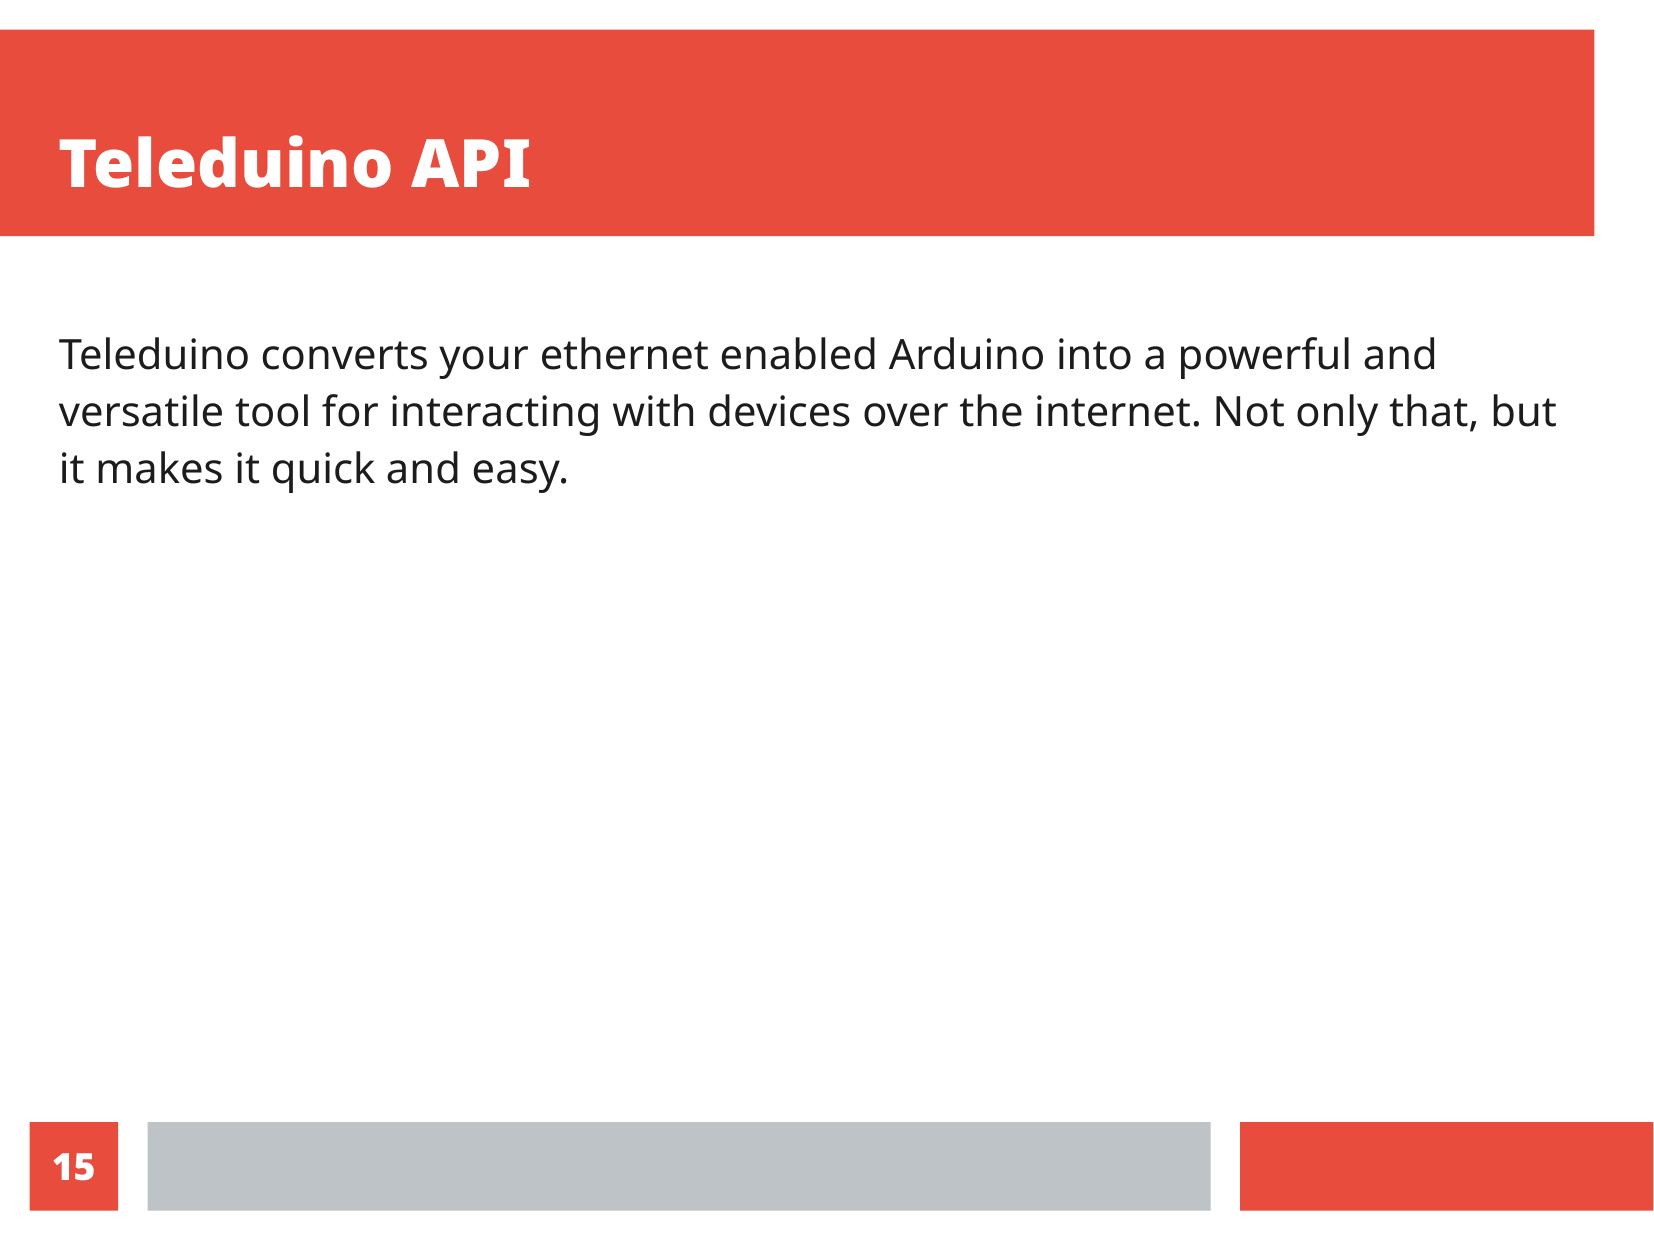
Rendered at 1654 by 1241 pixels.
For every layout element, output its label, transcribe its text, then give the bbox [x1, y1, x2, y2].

list Teleduino converts your ethernet enabled Arduino into a powerful and versatile tool for interacting with devices over the internet. Not only that, but it makes it quick and easy. [59, 324, 1565, 1093]
title Teleduino API [59, 59, 1595, 207]
